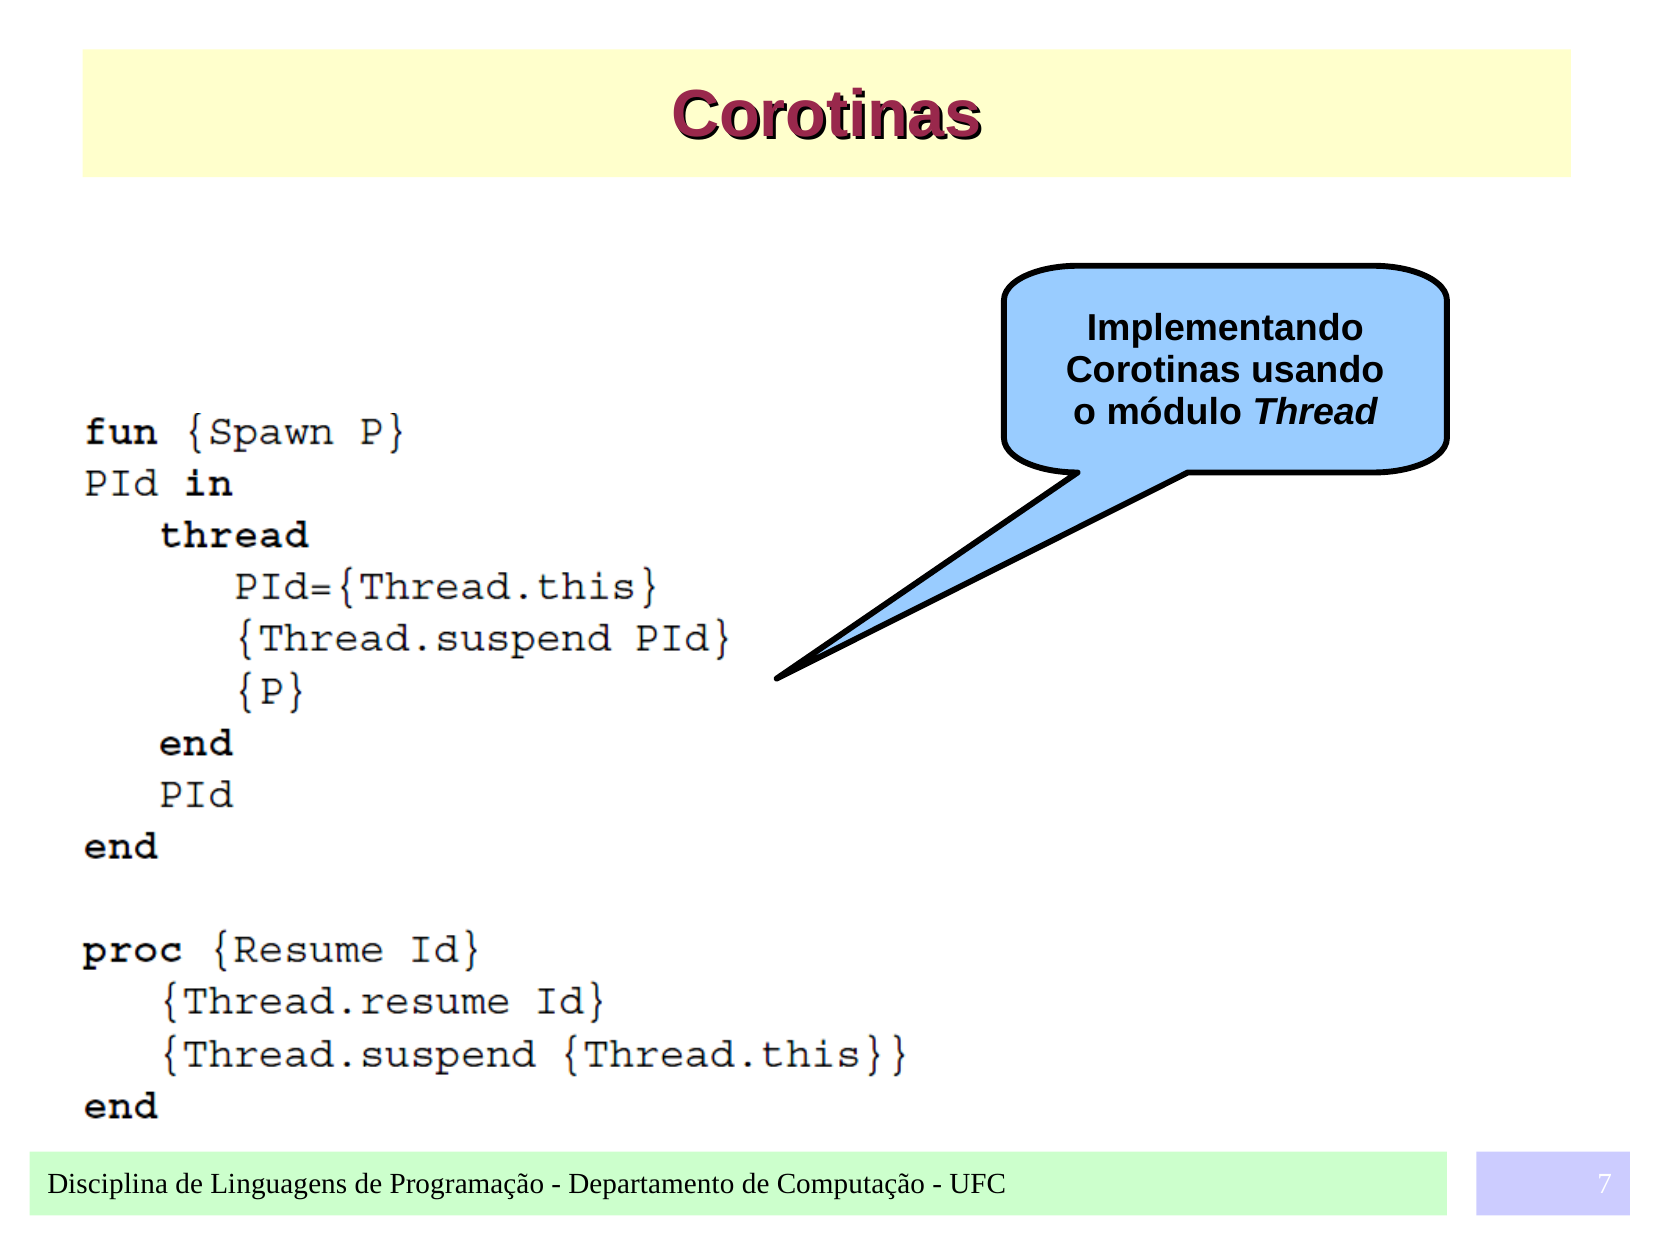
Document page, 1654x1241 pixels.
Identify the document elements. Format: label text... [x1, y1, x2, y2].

picture [76, 413, 915, 1128]
title Corotinas [82, 49, 1571, 178]
text_box Implementando Corotinas usando o módulo Thread [776, 265, 1447, 679]
